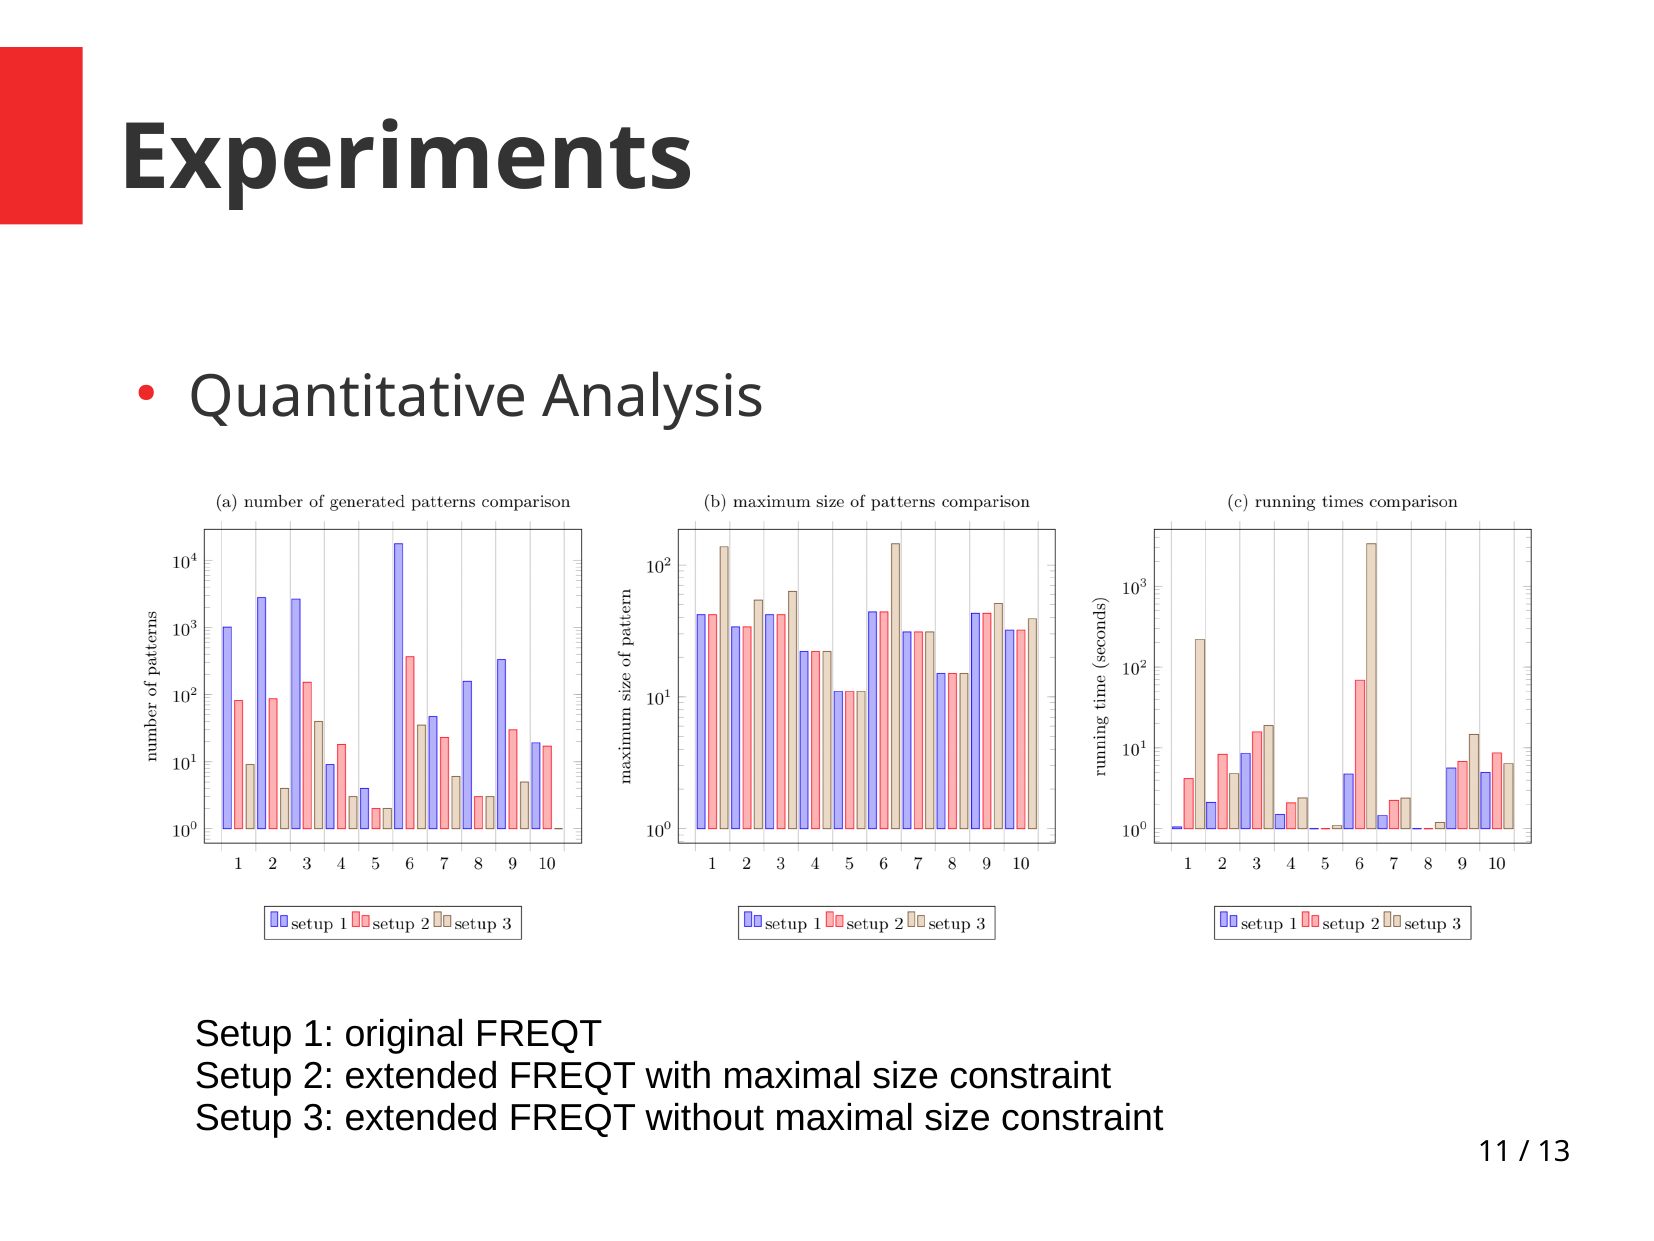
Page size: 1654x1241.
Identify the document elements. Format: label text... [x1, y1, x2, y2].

text_box Setup 1: original FREQT Setup 2: extended FREQT with maximal size constraint Setup 3: extended FREQT without maximal size constraint [180, 1005, 1531, 1171]
list Quantitative Analysis [118, 354, 1536, 1074]
title Experiments [118, 49, 1571, 257]
picture [131, 464, 1557, 961]
